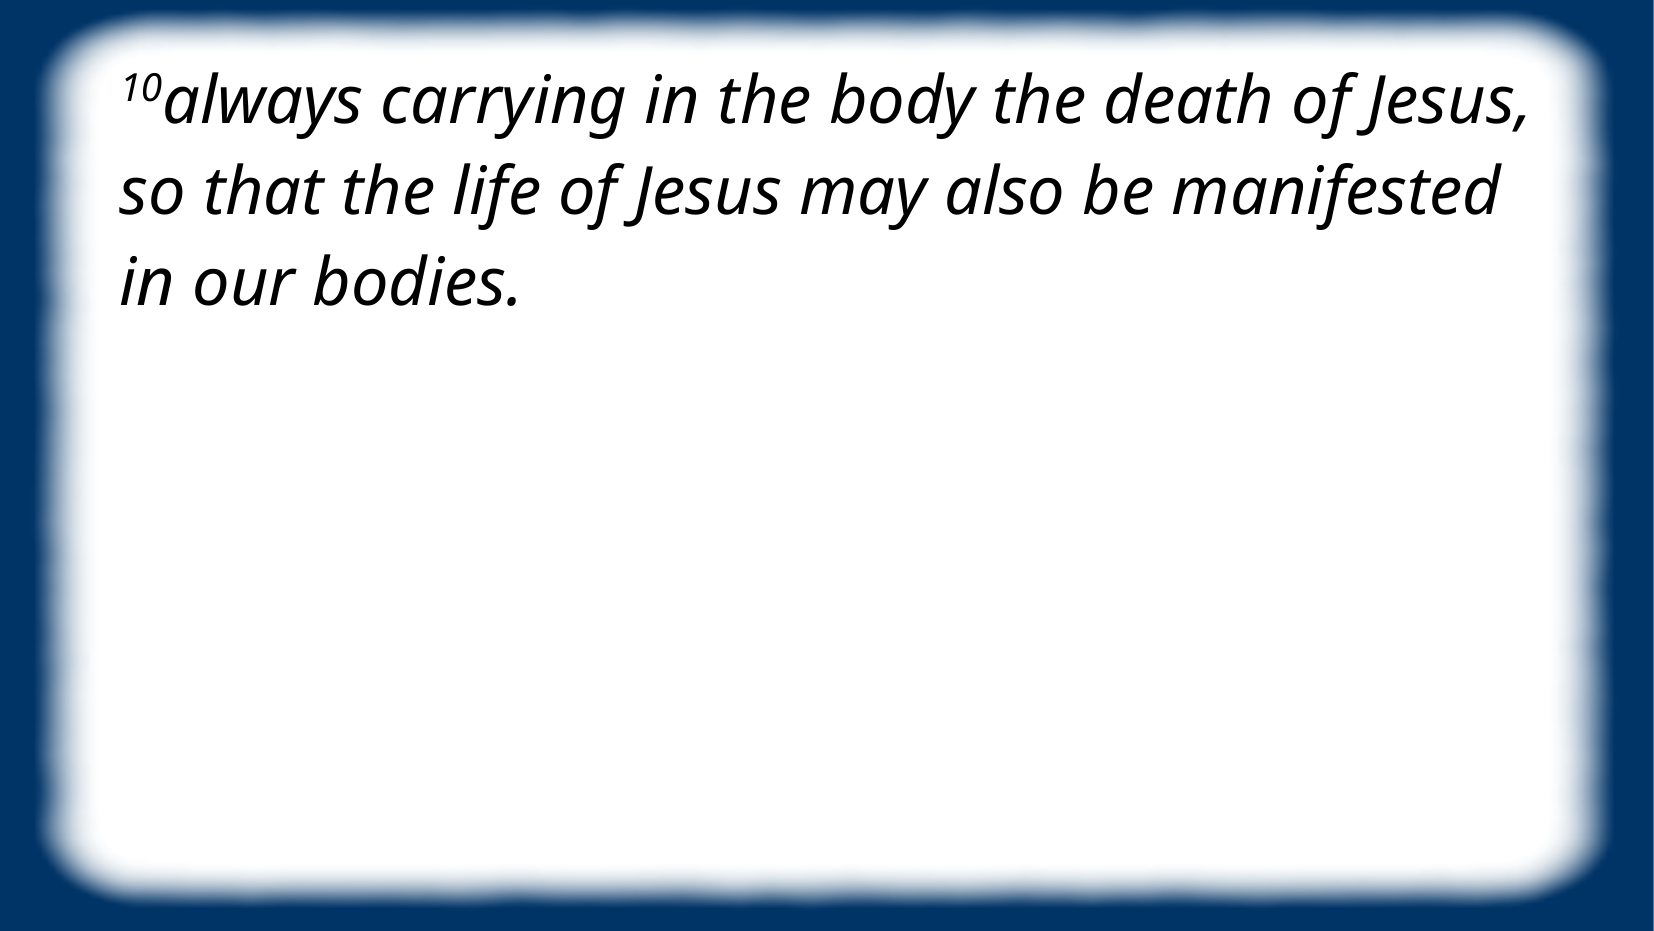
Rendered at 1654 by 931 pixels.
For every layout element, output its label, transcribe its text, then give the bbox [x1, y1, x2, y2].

text_box 10always carrying in the body the death of Jesus, so that the life of Jesus may also be manifested in our bodies. [105, 45, 1576, 331]
picture [0, 0, 1654, 931]
